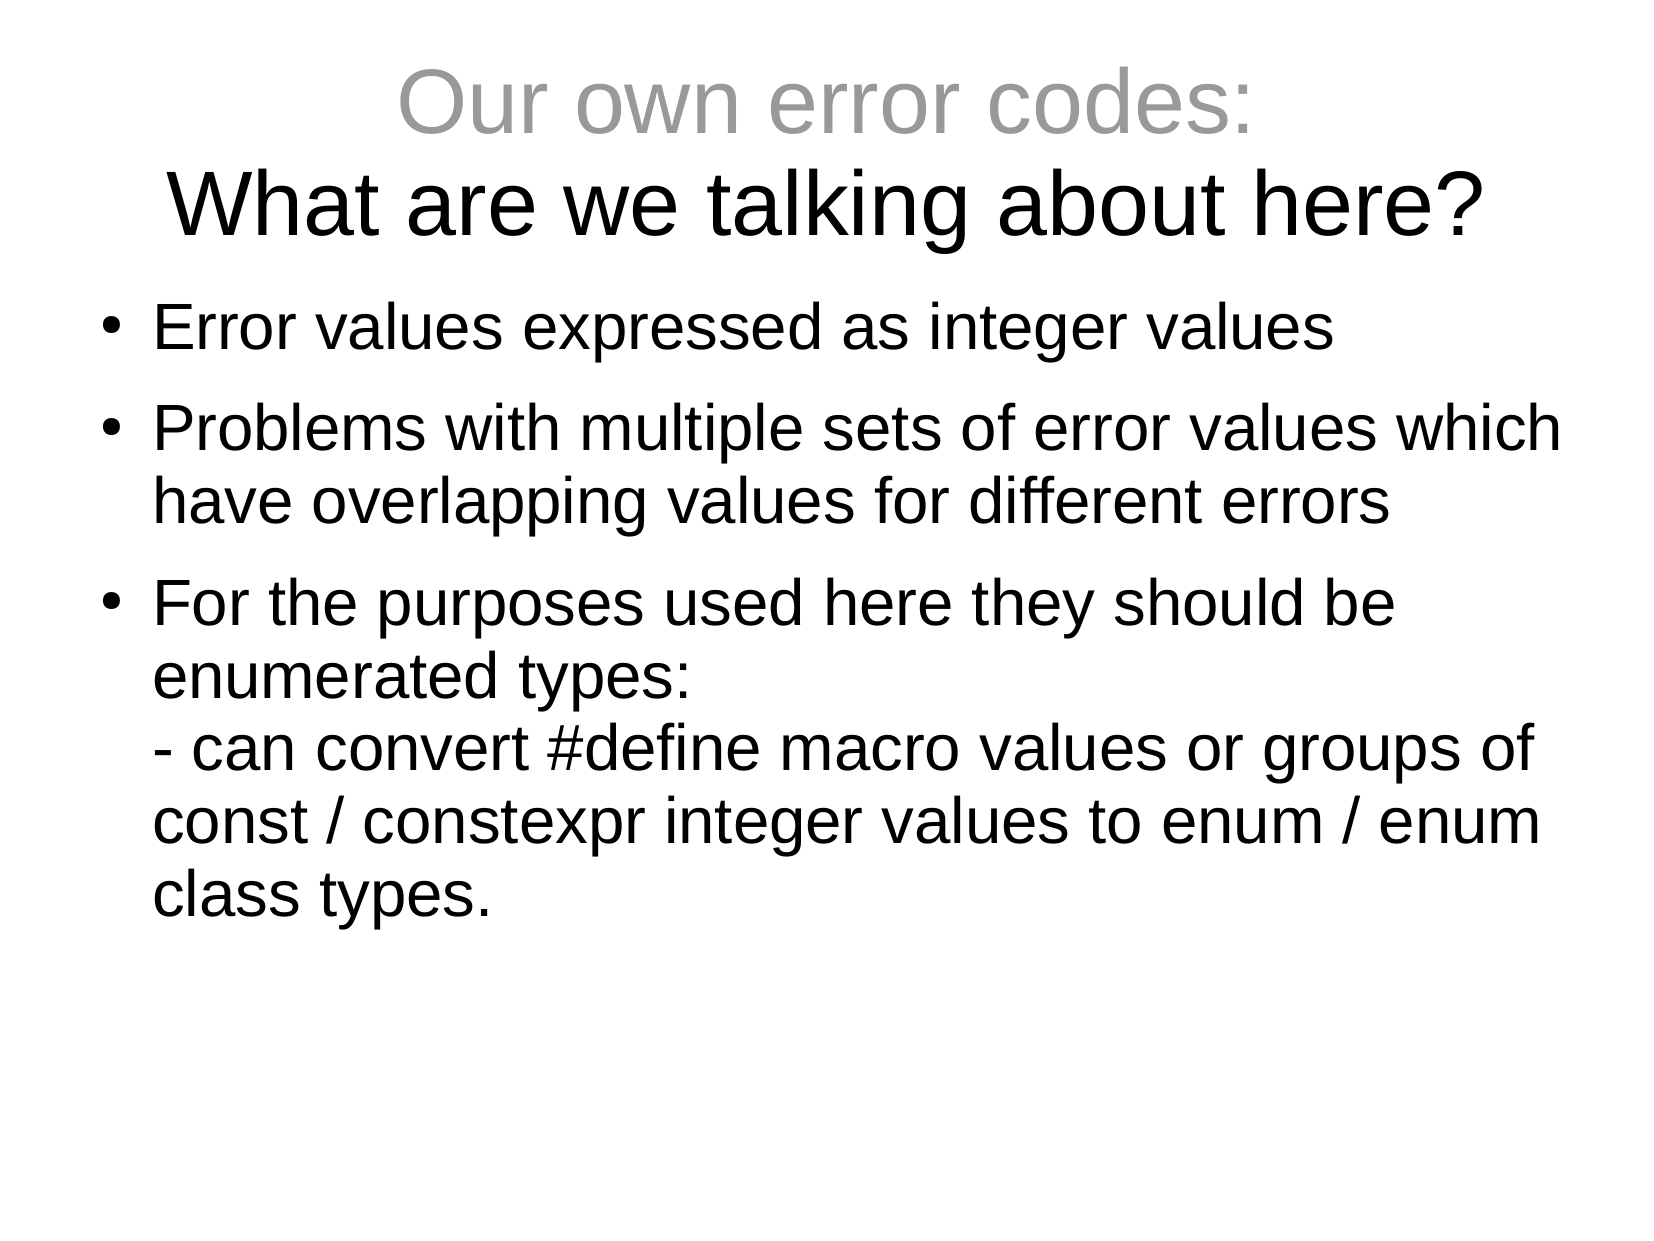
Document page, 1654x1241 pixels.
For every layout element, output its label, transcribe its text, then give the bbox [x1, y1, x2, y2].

title Our own error codes: What are we talking about here? [82, 49, 1571, 257]
list Error values expressed as integer values Problems with multiple sets of error values which have overlapping values for different errors For the purposes used here they should be enumerated types: - can convert #define macro values or groups of const / constexpr integer values to enum / enum class types. [82, 290, 1571, 1010]
